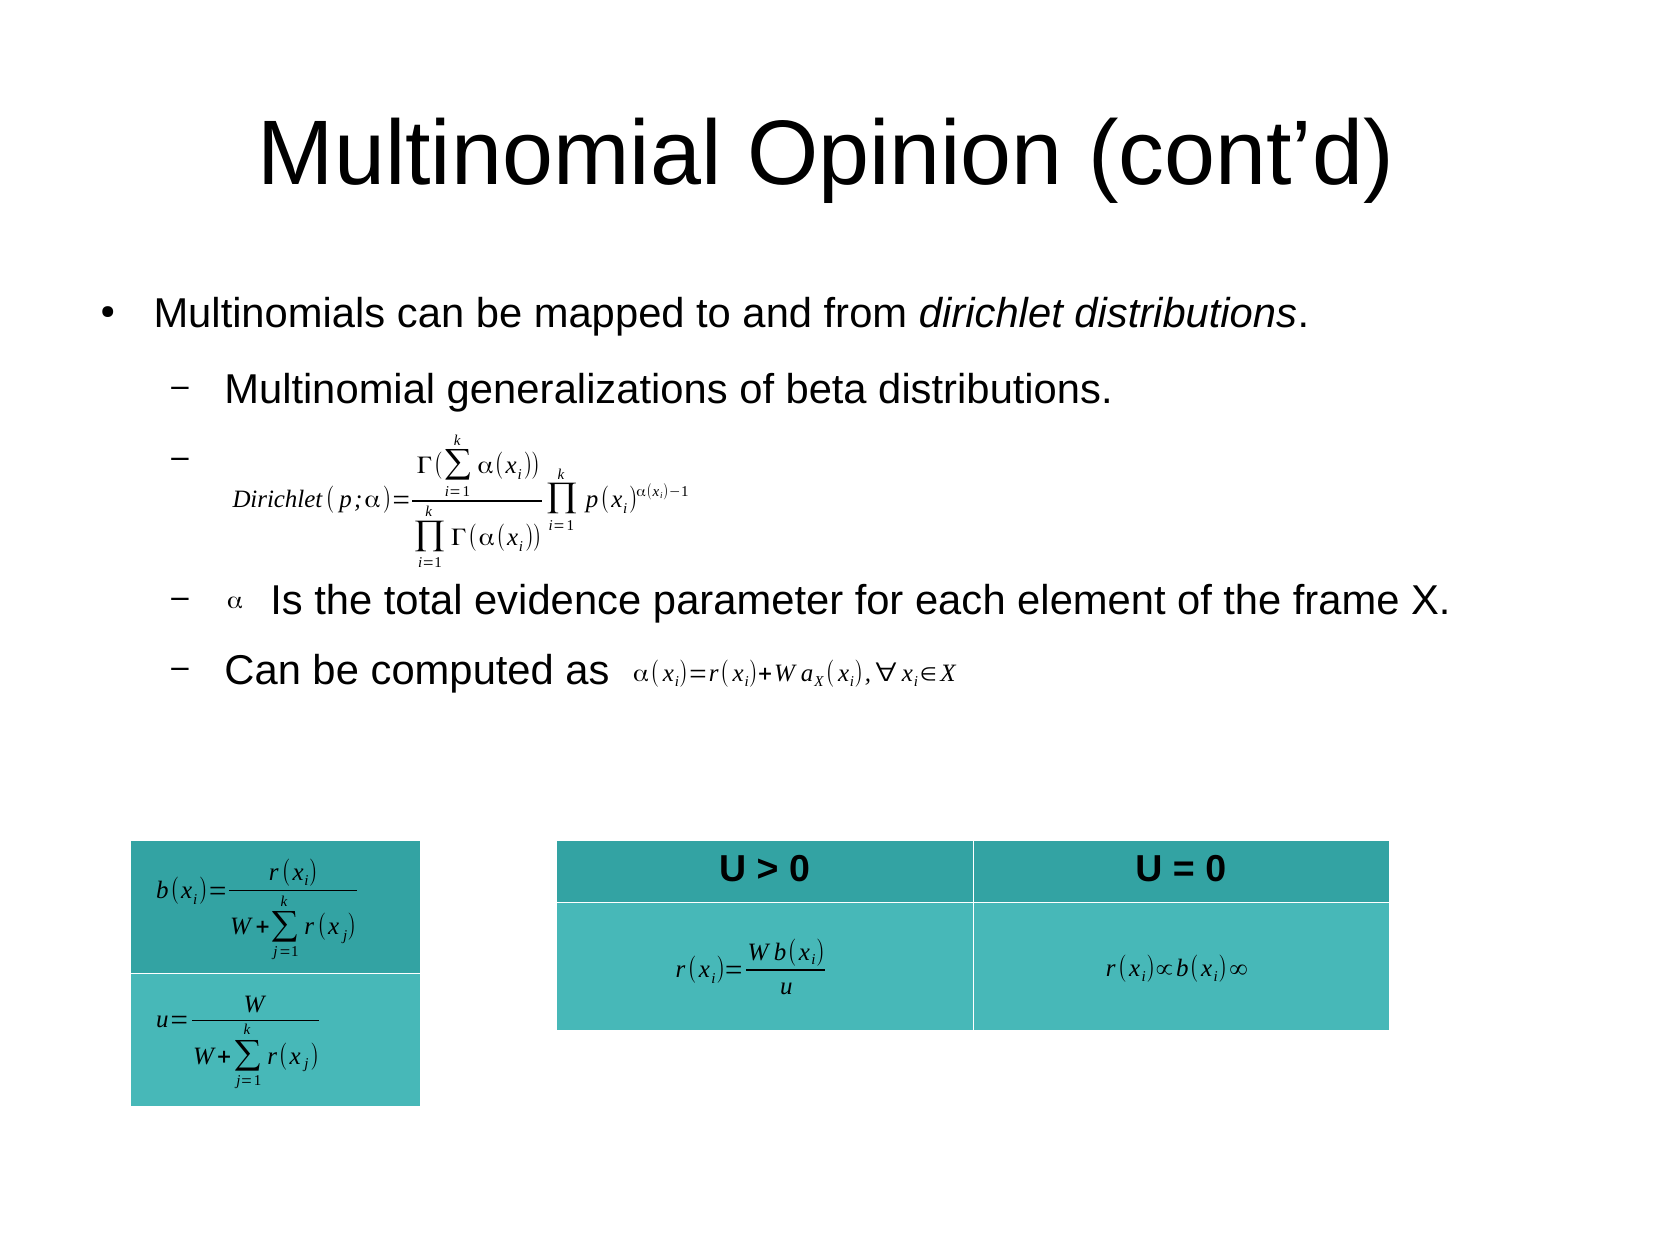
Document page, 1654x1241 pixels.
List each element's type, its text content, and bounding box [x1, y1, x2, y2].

table_header U = 0 [974, 841, 1389, 902]
chart [221, 594, 250, 609]
table_cell [557, 903, 973, 1030]
table_cell [974, 903, 1389, 1030]
title Multinomial Opinion (cont’d) [82, 49, 1571, 257]
table_header [131, 841, 420, 973]
chart [1099, 953, 1254, 986]
chart [669, 936, 833, 1001]
list Multinomials can be mapped to and from dirichlet distributions. Multinomial generalizations of beta distributions. Is the total evidence parameter for each element of the frame X. Can be computed as [82, 290, 1571, 1010]
chart [150, 857, 364, 961]
table_cell [131, 974, 420, 1106]
table_header U > 0 [557, 841, 973, 902]
chart [150, 990, 327, 1089]
chart [627, 657, 964, 691]
chart [225, 432, 695, 571]
